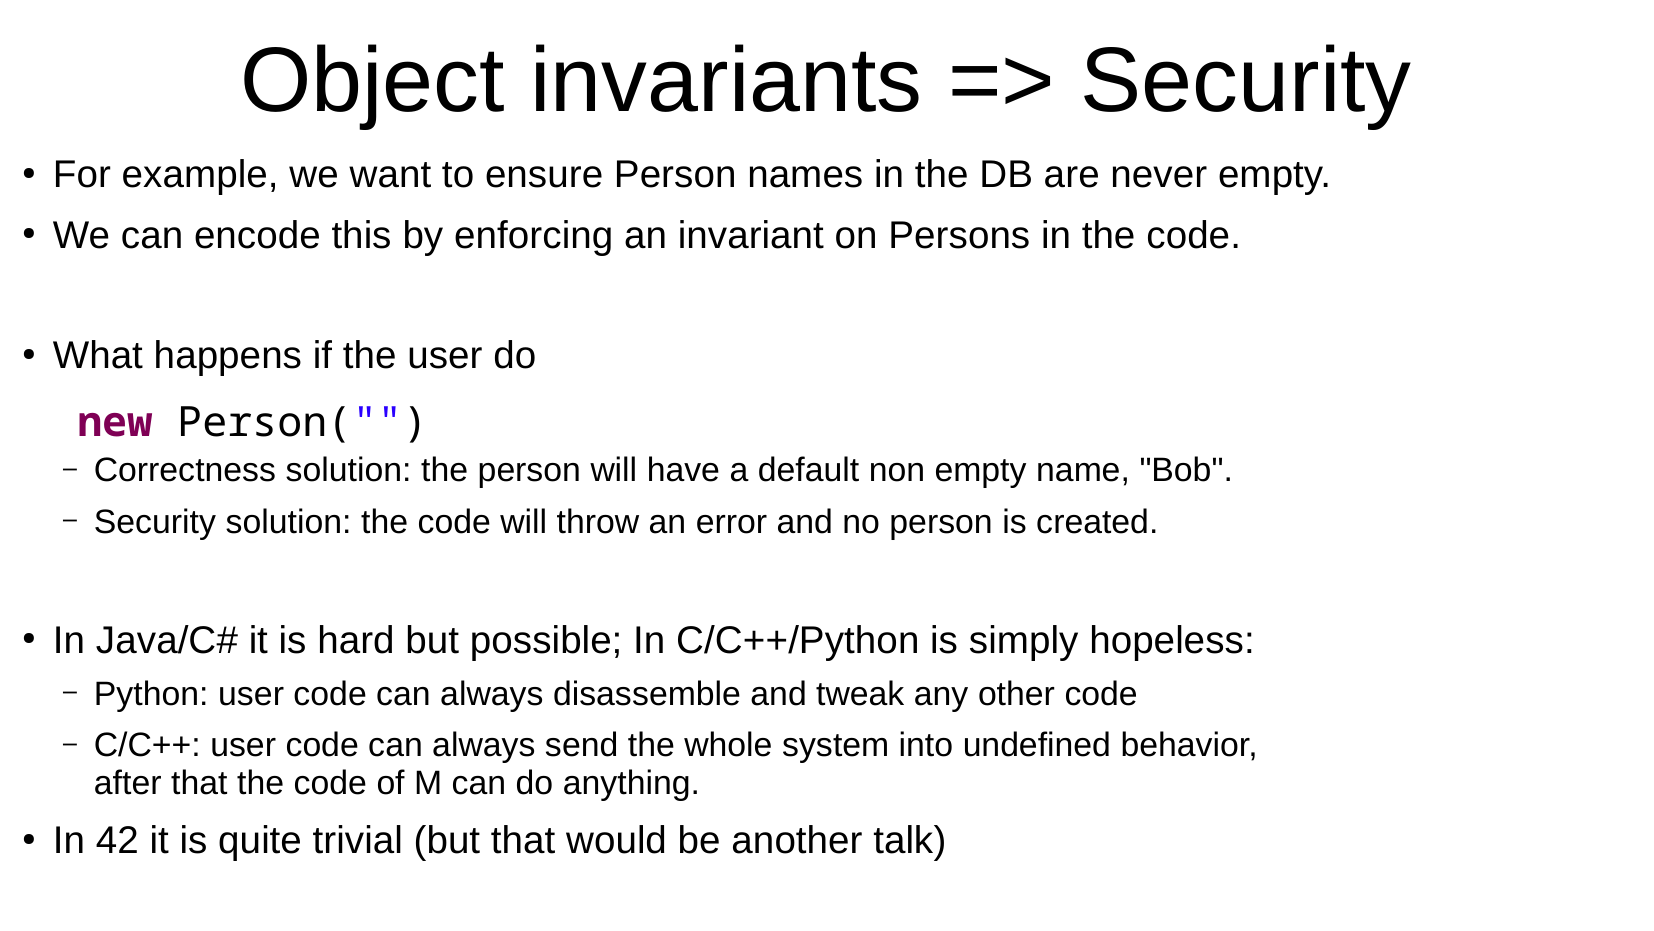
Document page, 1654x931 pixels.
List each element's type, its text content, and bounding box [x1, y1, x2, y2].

text_box new Person("") [62, 384, 1654, 497]
list For example, we want to ensure Person names in the DB are never empty. We can encode this by enforcing an invariant on Persons in the code. What happens if the user do Correctness solution: the person will have a default non empty name, "Bob". Security solution: the code will throw an error and no person is created. In Java/C# it is hard but possible; In C/C++/Python is simply hopeless: Python: user code can always disassemble and tweak any other code C/C++: user code can always send the whole system into undefined behavior, after that the code of M can do anything. In 42 it is quite trivial (but that would be another talk) [11, 152, 1583, 866]
title Object invariants => Security [82, 1, 1571, 157]
